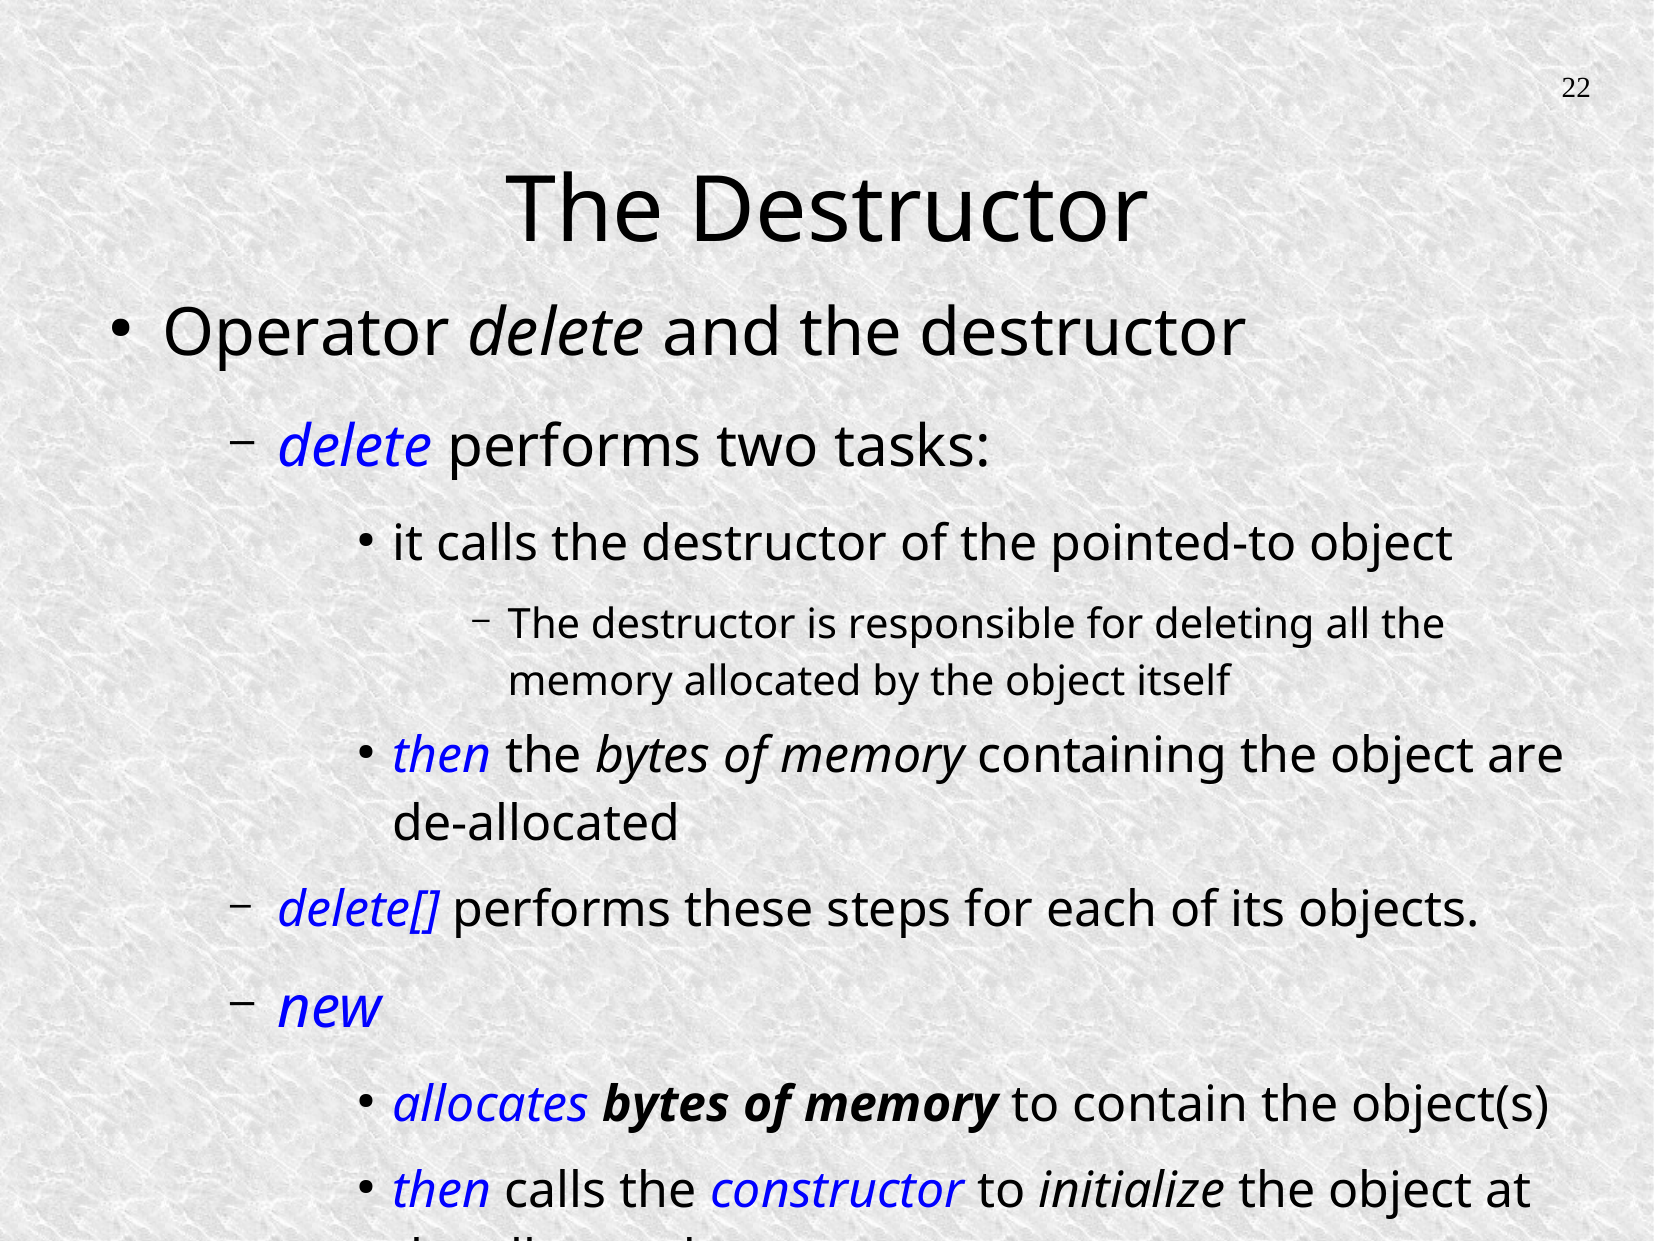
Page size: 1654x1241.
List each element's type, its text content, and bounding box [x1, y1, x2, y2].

list Operator delete and the destructor delete performs two tasks: it calls the destructor of the pointed-to object The destructor is responsible for deleting all the memory allocated by the object itself then the bytes of memory containing the object are de-allocated delete[] performs these steps for each of its objects. new allocates bytes of memory to contain the object(s) then calls the constructor to initialize the object at the allocated memory [91, 284, 1603, 1241]
picture [0, 0, 1654, 1241]
title The Destructor [121, 102, 1534, 284]
